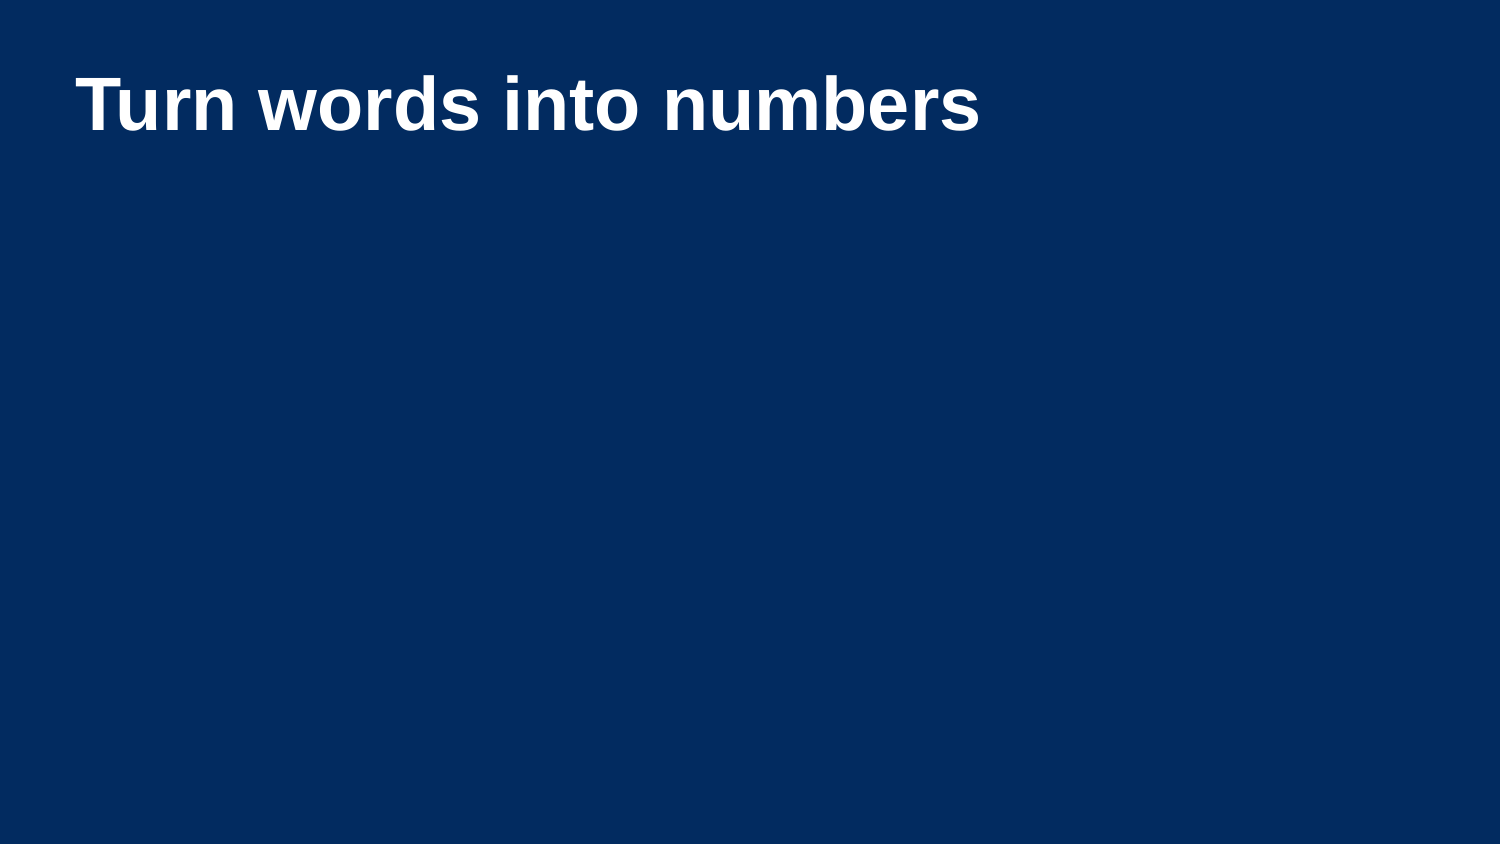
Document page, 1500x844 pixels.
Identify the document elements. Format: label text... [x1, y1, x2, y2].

title Turn words into numbers [74, 33, 1425, 175]
